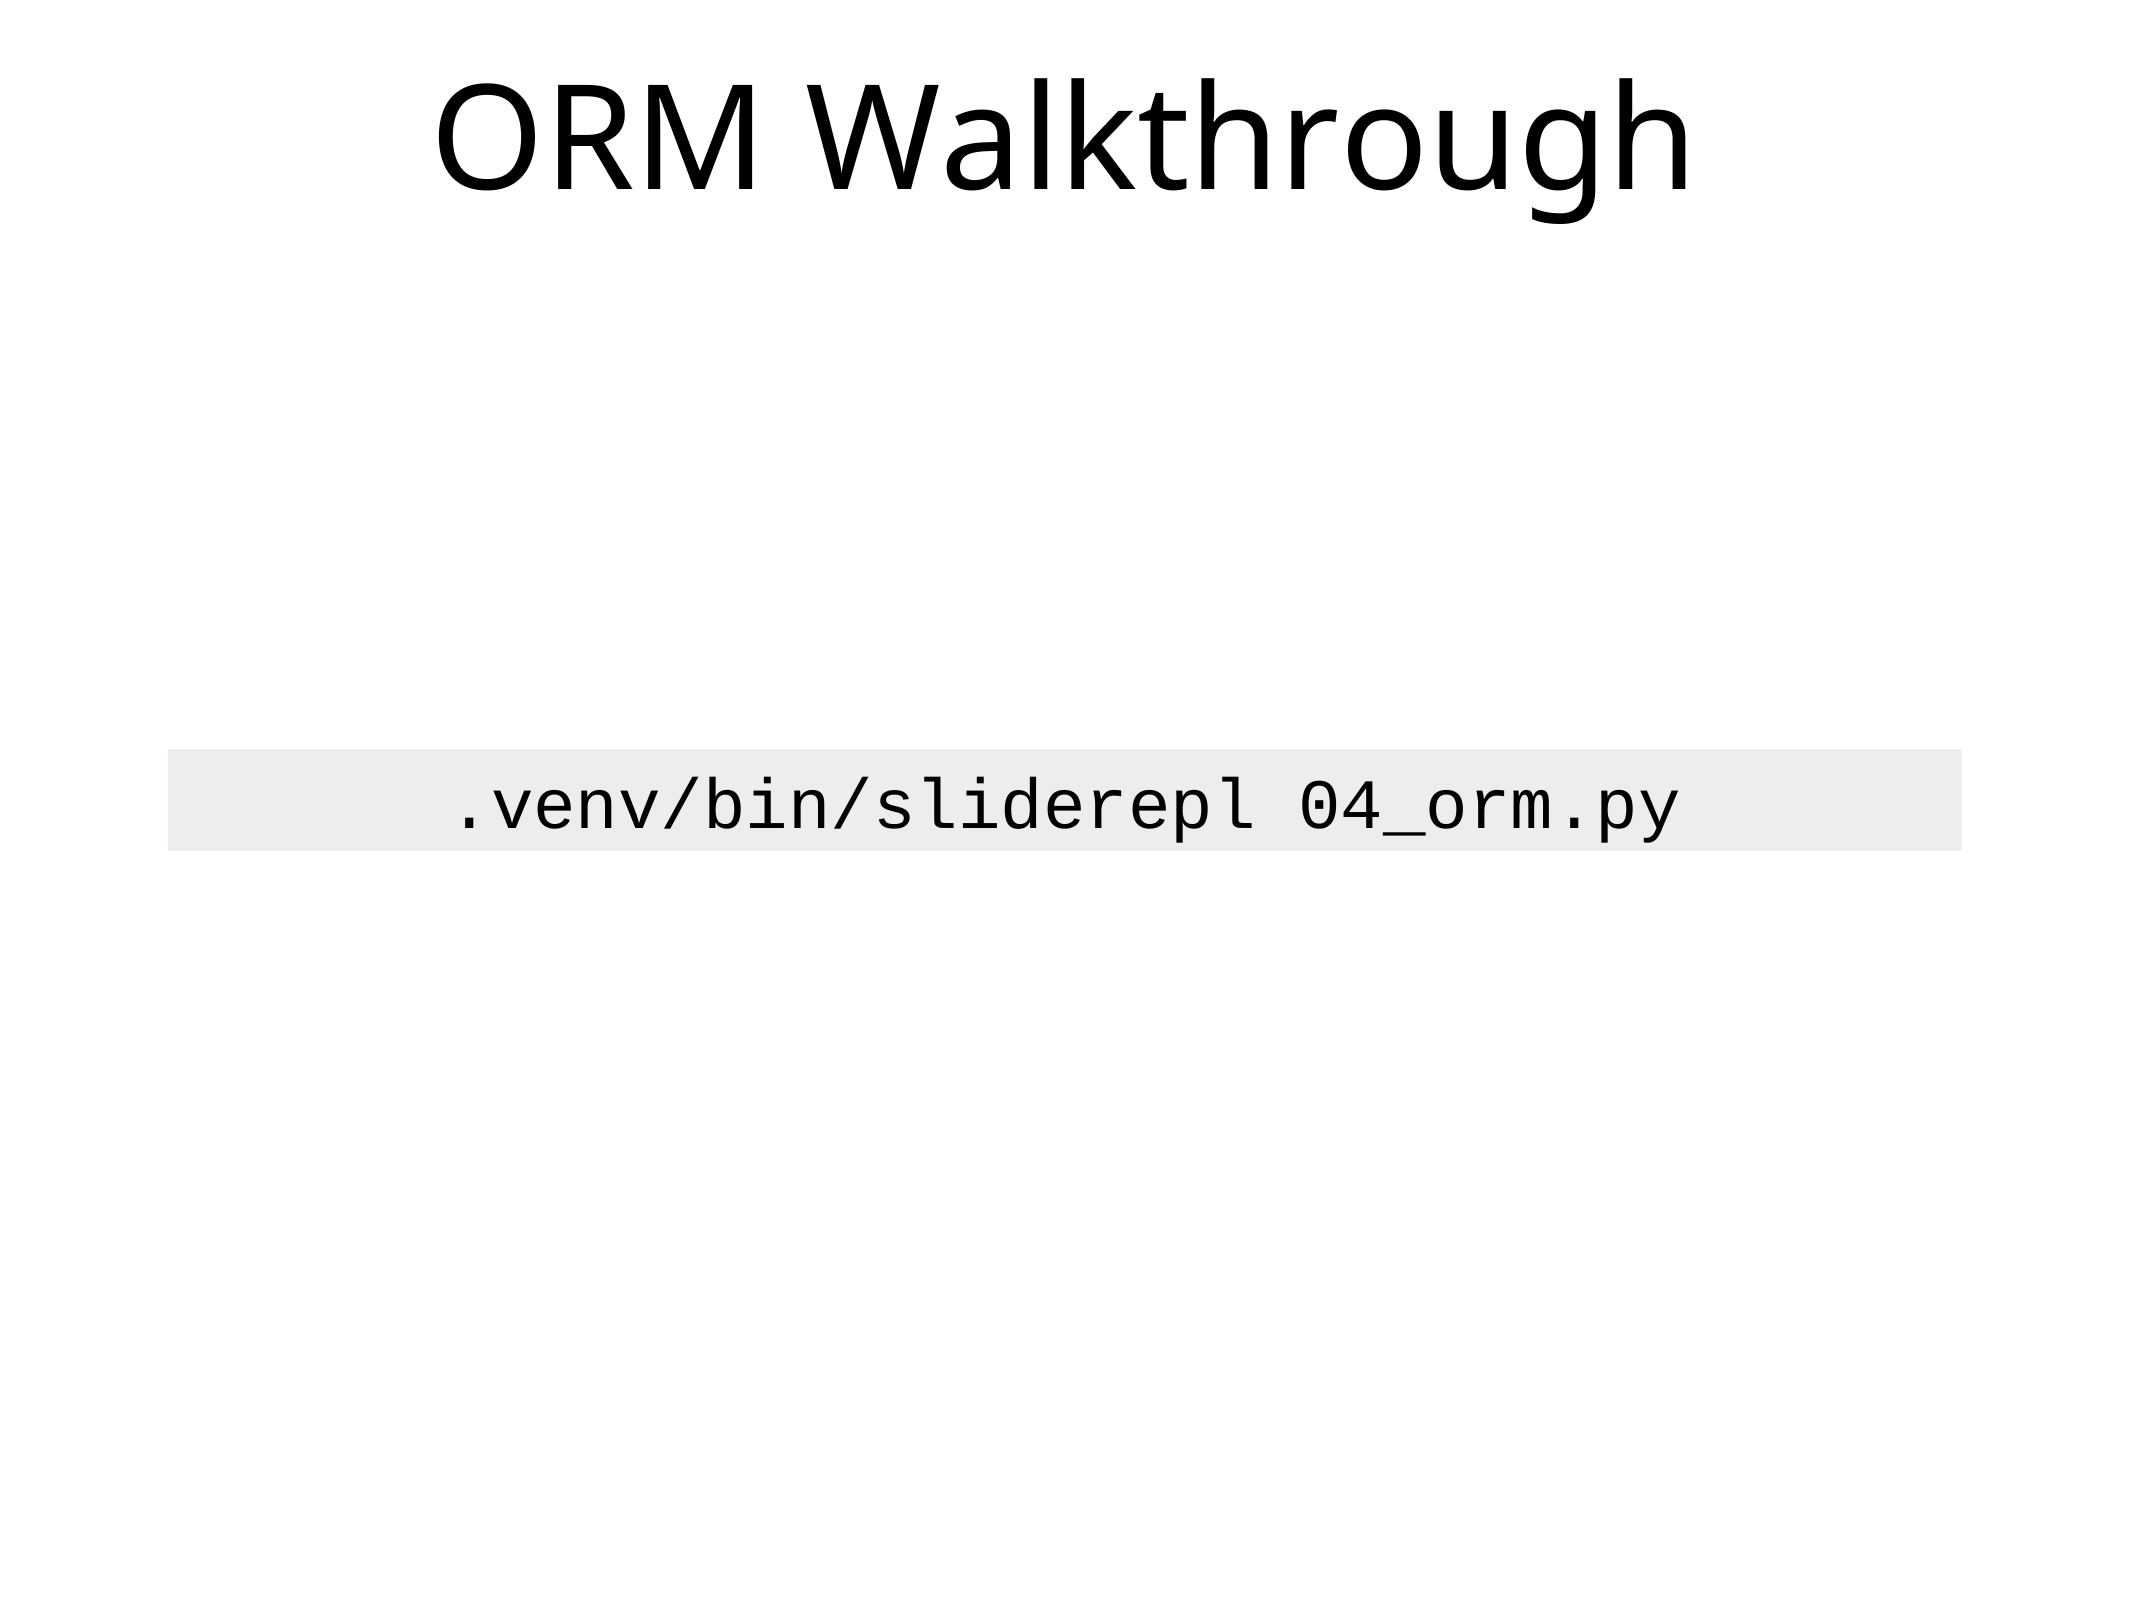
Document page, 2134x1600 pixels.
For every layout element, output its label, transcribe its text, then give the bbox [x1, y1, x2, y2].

title ORM Walkthrough [60, 41, 2069, 244]
text_box .venv/bin/sliderepl 04_orm.py [167, 749, 1962, 851]
